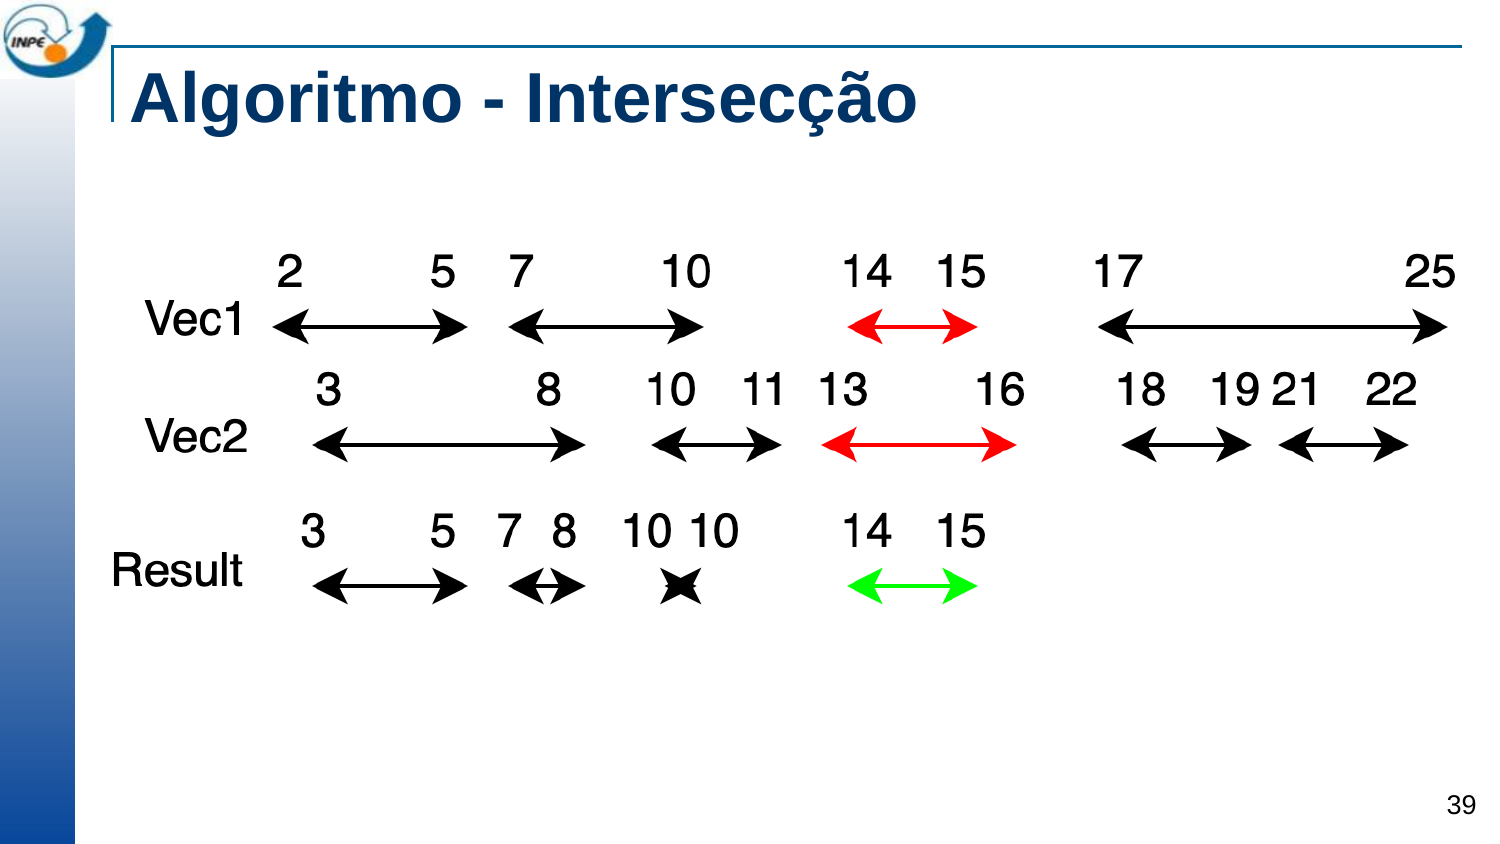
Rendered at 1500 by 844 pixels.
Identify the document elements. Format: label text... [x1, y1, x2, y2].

slide_number <number> [1403, 779, 1494, 844]
picture [0, 0, 113, 79]
picture [72, 224, 1490, 620]
title Algoritmo - Intersecção [112, 46, 1450, 141]
